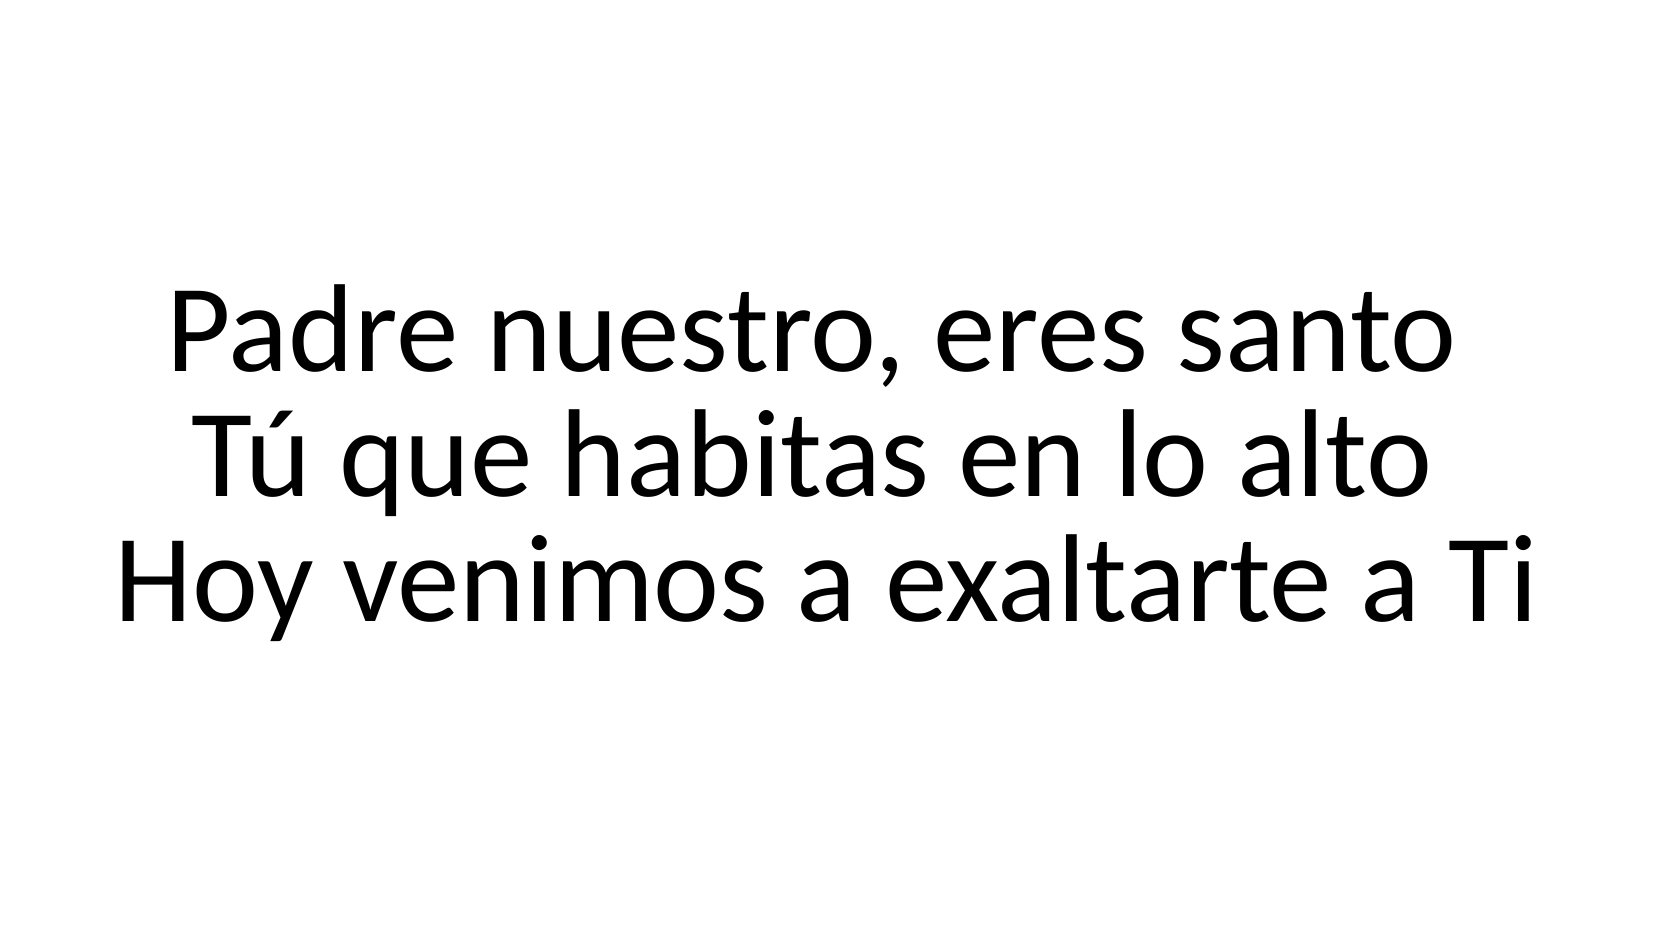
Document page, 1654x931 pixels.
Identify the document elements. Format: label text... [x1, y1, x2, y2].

title Padre nuestro, eres santo Tú que habitas en lo alto Hoy venimos a exaltarte a Ti [0, 0, 1654, 931]
